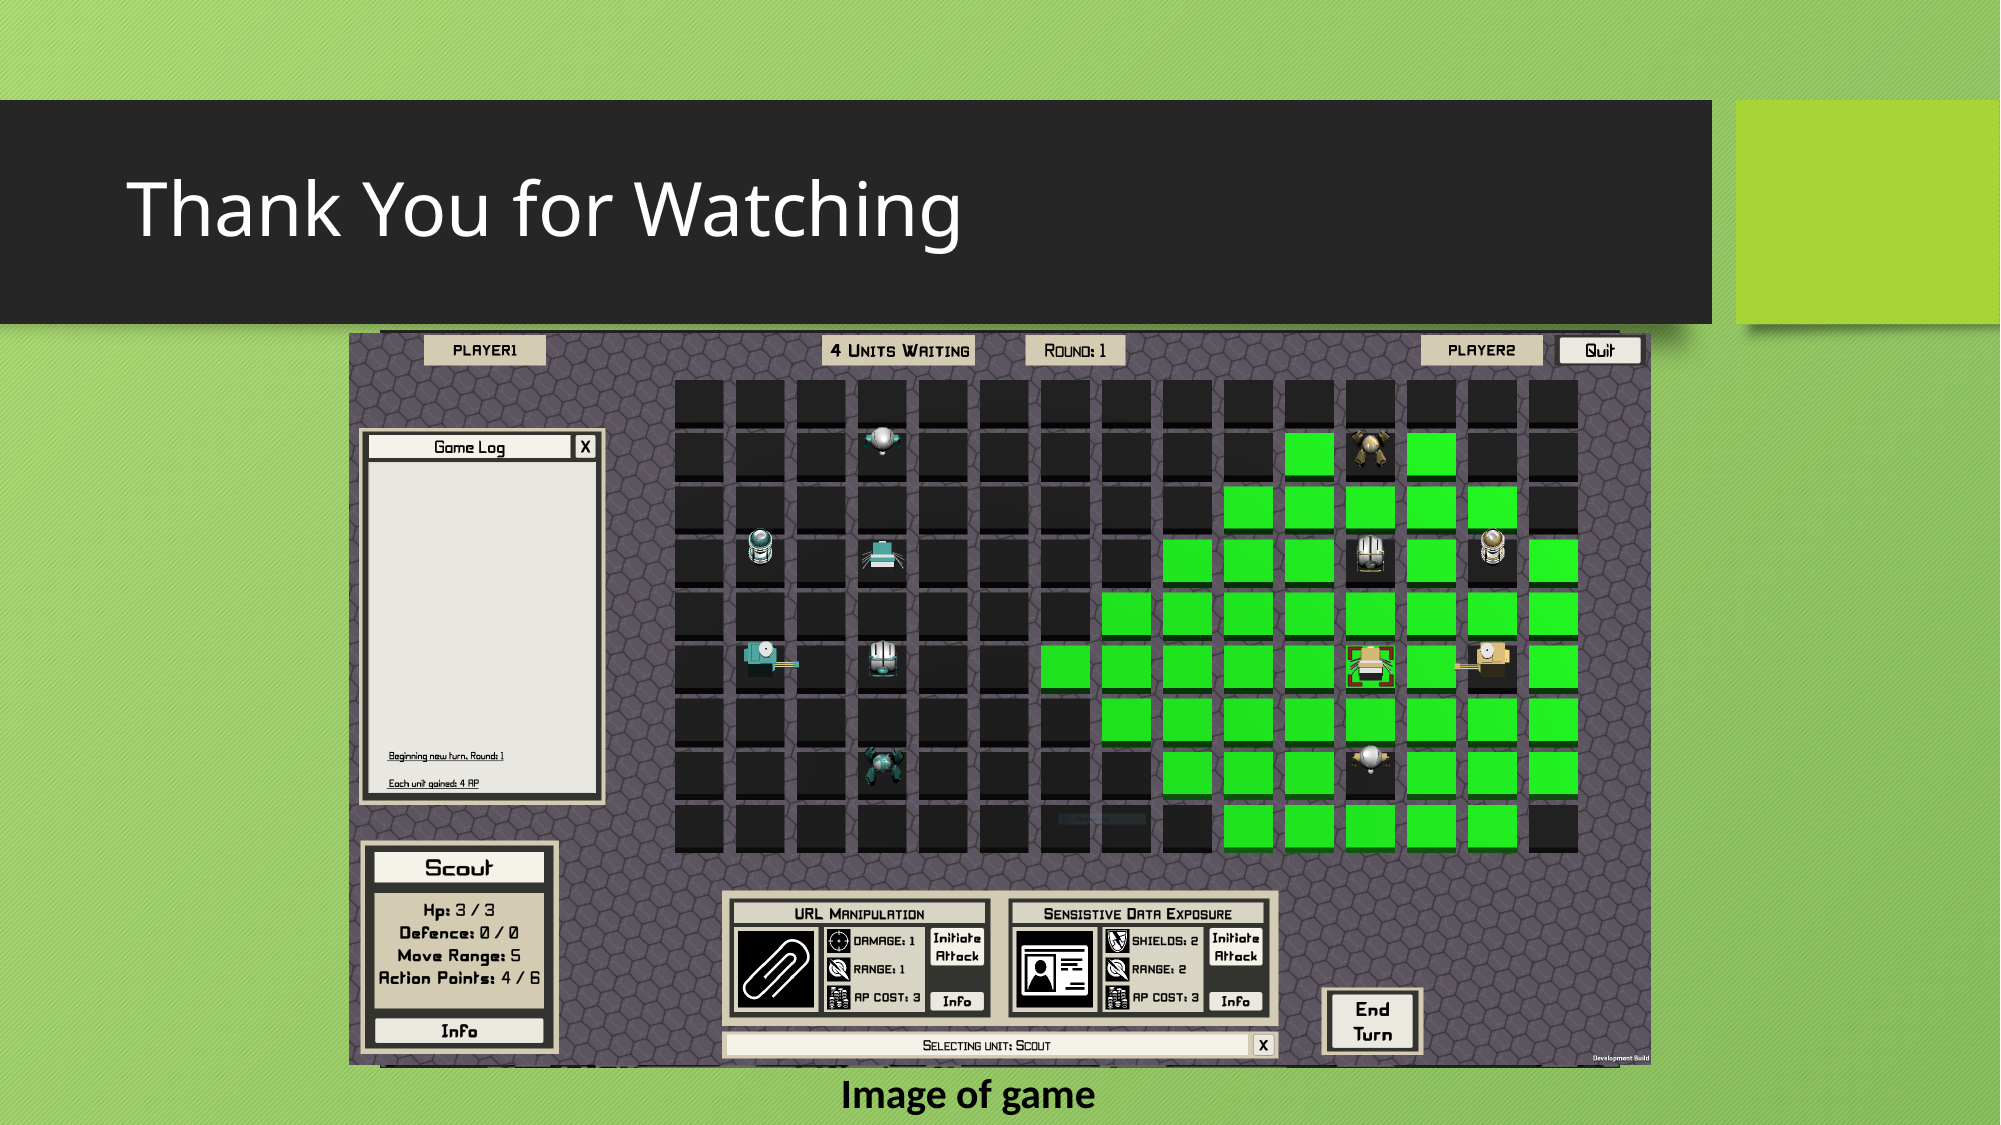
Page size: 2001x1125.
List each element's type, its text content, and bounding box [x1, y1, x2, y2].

picture [349, 330, 1651, 1068]
title Thank You for Watching [111, 123, 1689, 301]
text_box Image of game [196, 1059, 1741, 1125]
